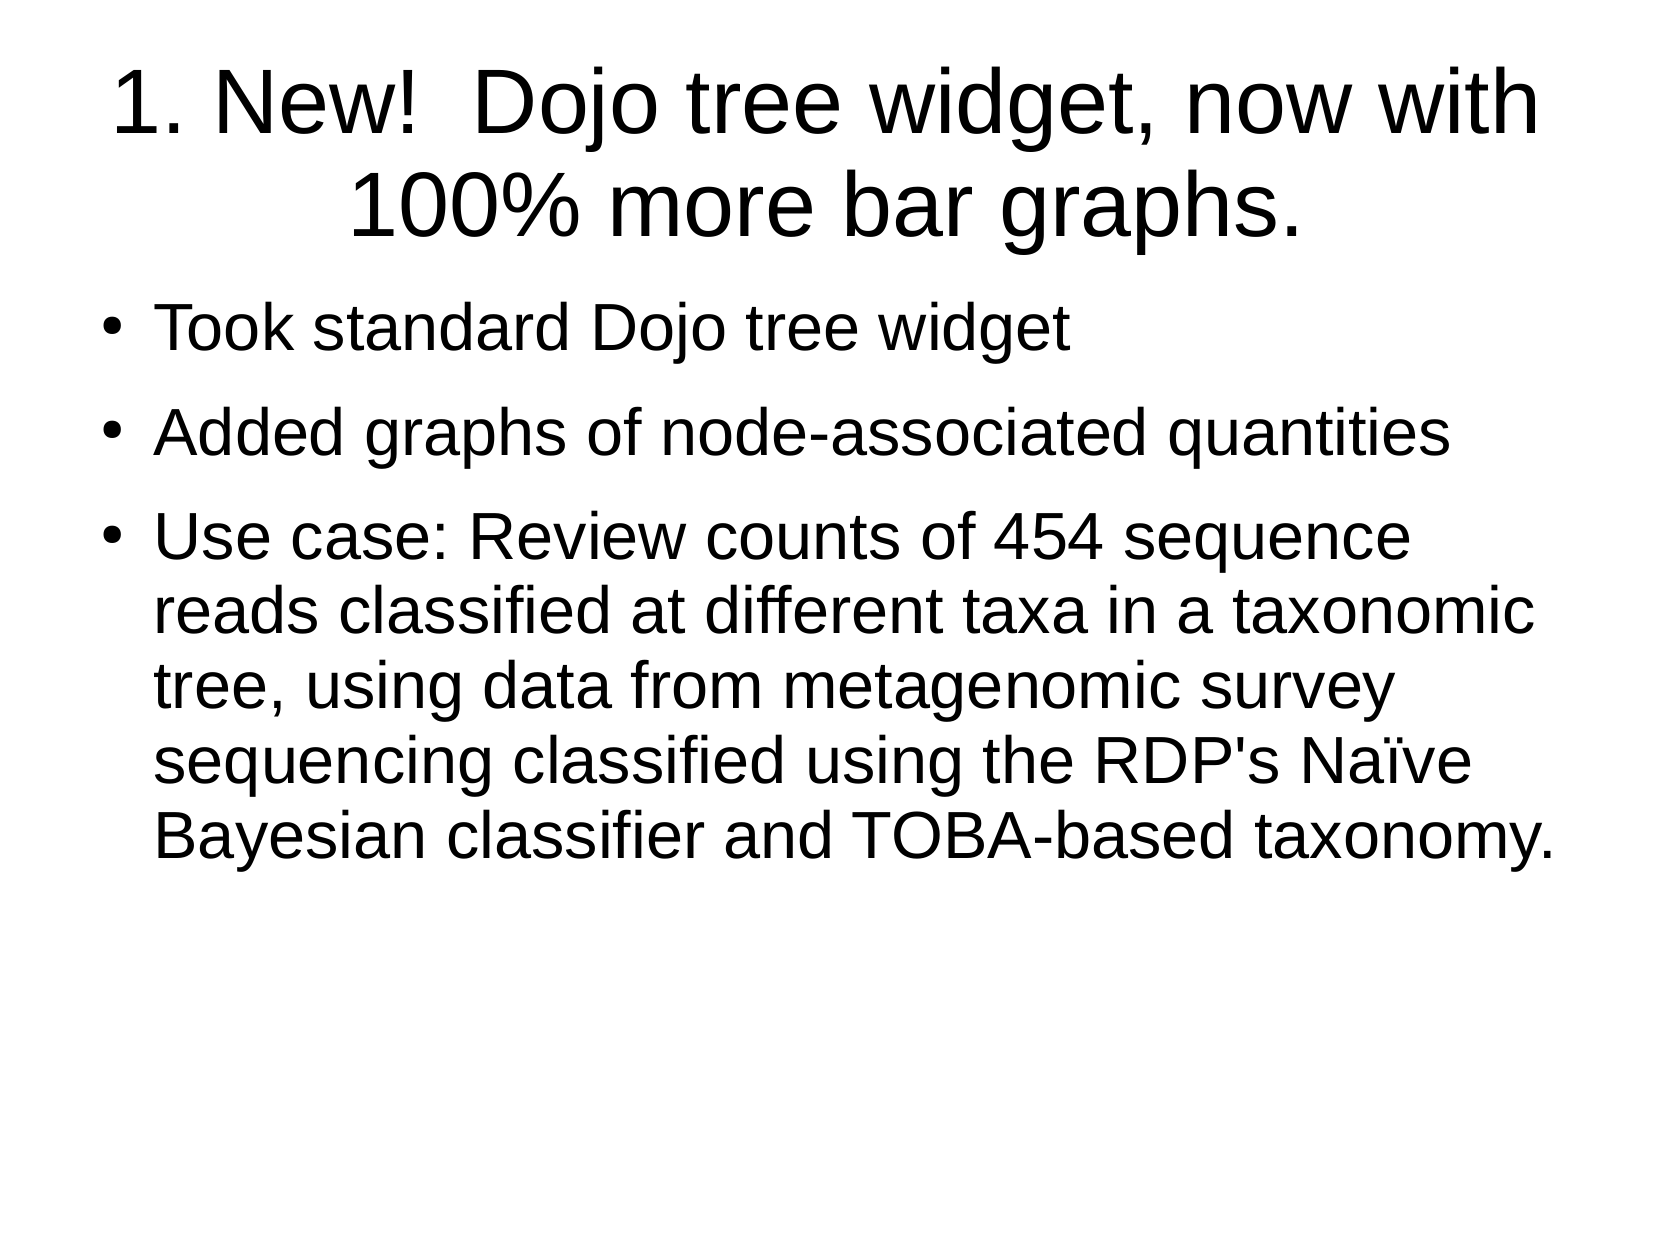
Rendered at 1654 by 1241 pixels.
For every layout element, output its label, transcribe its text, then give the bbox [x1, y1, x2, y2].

list Took standard Dojo tree widget Added graphs of node-associated quantities Use case: Review counts of 454 sequence reads classified at different taxa in a taxonomic tree, using data from metagenomic survey sequencing classified using the RDP's Naïve Bayesian classifier and TOBA-based taxonomy. [82, 290, 1571, 1109]
title 1. New! Dojo tree widget, now with 100% more bar graphs. [82, 50, 1571, 256]
